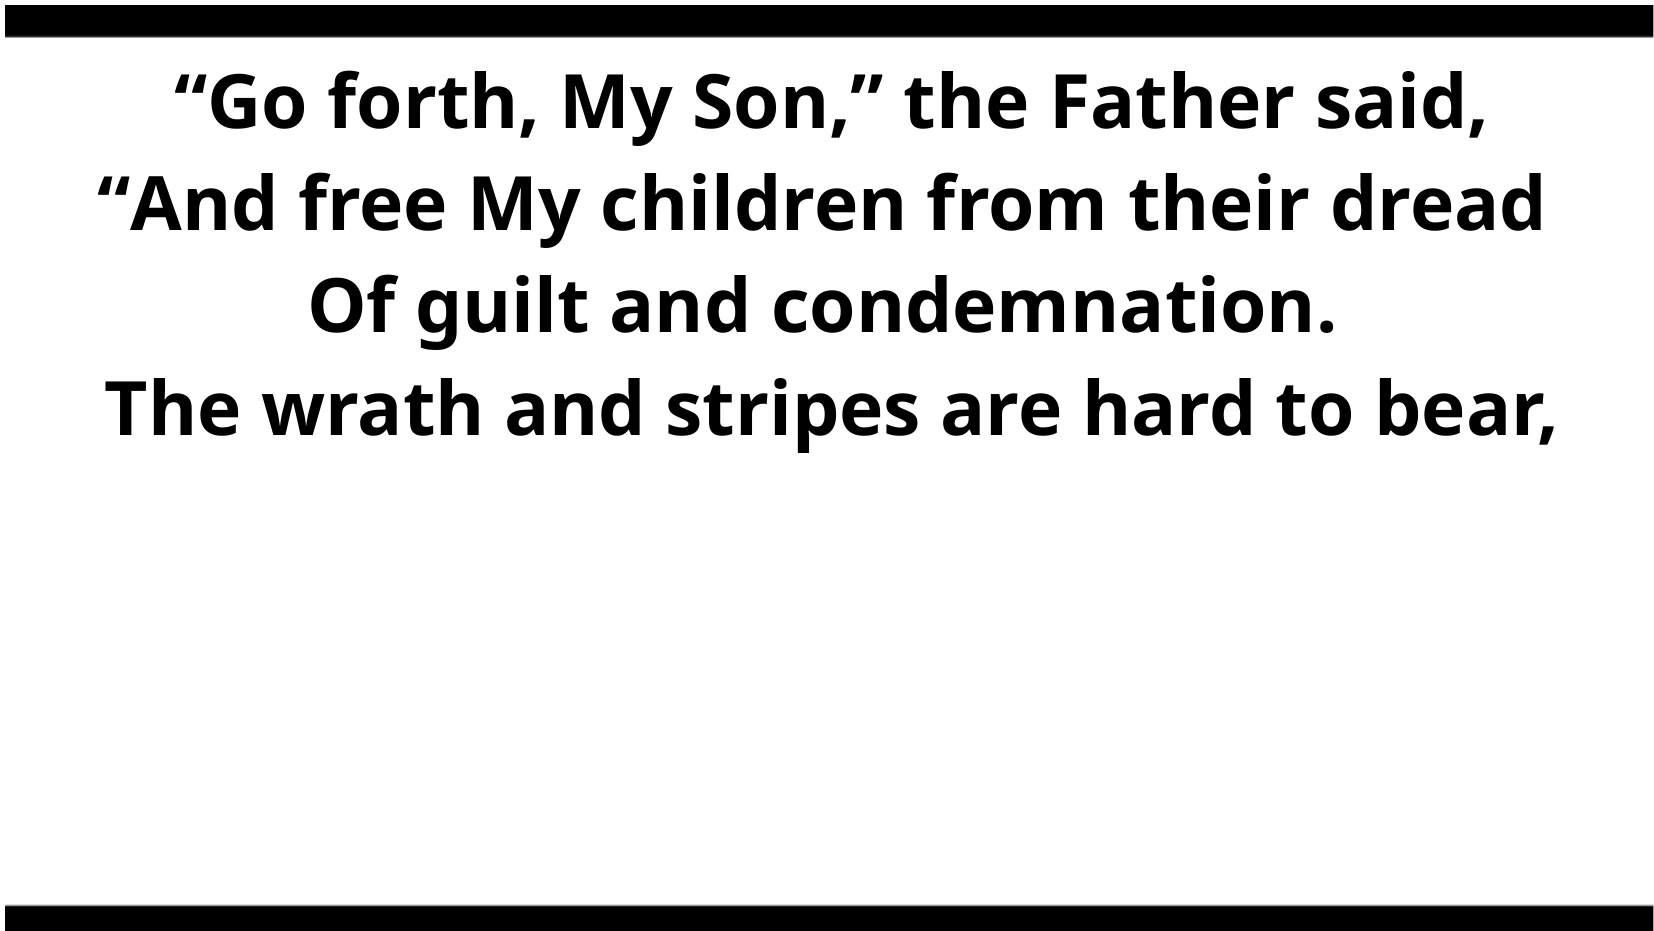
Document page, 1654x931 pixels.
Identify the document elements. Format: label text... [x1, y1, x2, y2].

picture [5, 5, 1654, 931]
text_box “Go forth, My Son,” the Father said, “And free My children from their dread Of guilt and condemnation. The wrath and stripes are hard to bear, [60, 40, 1606, 455]
